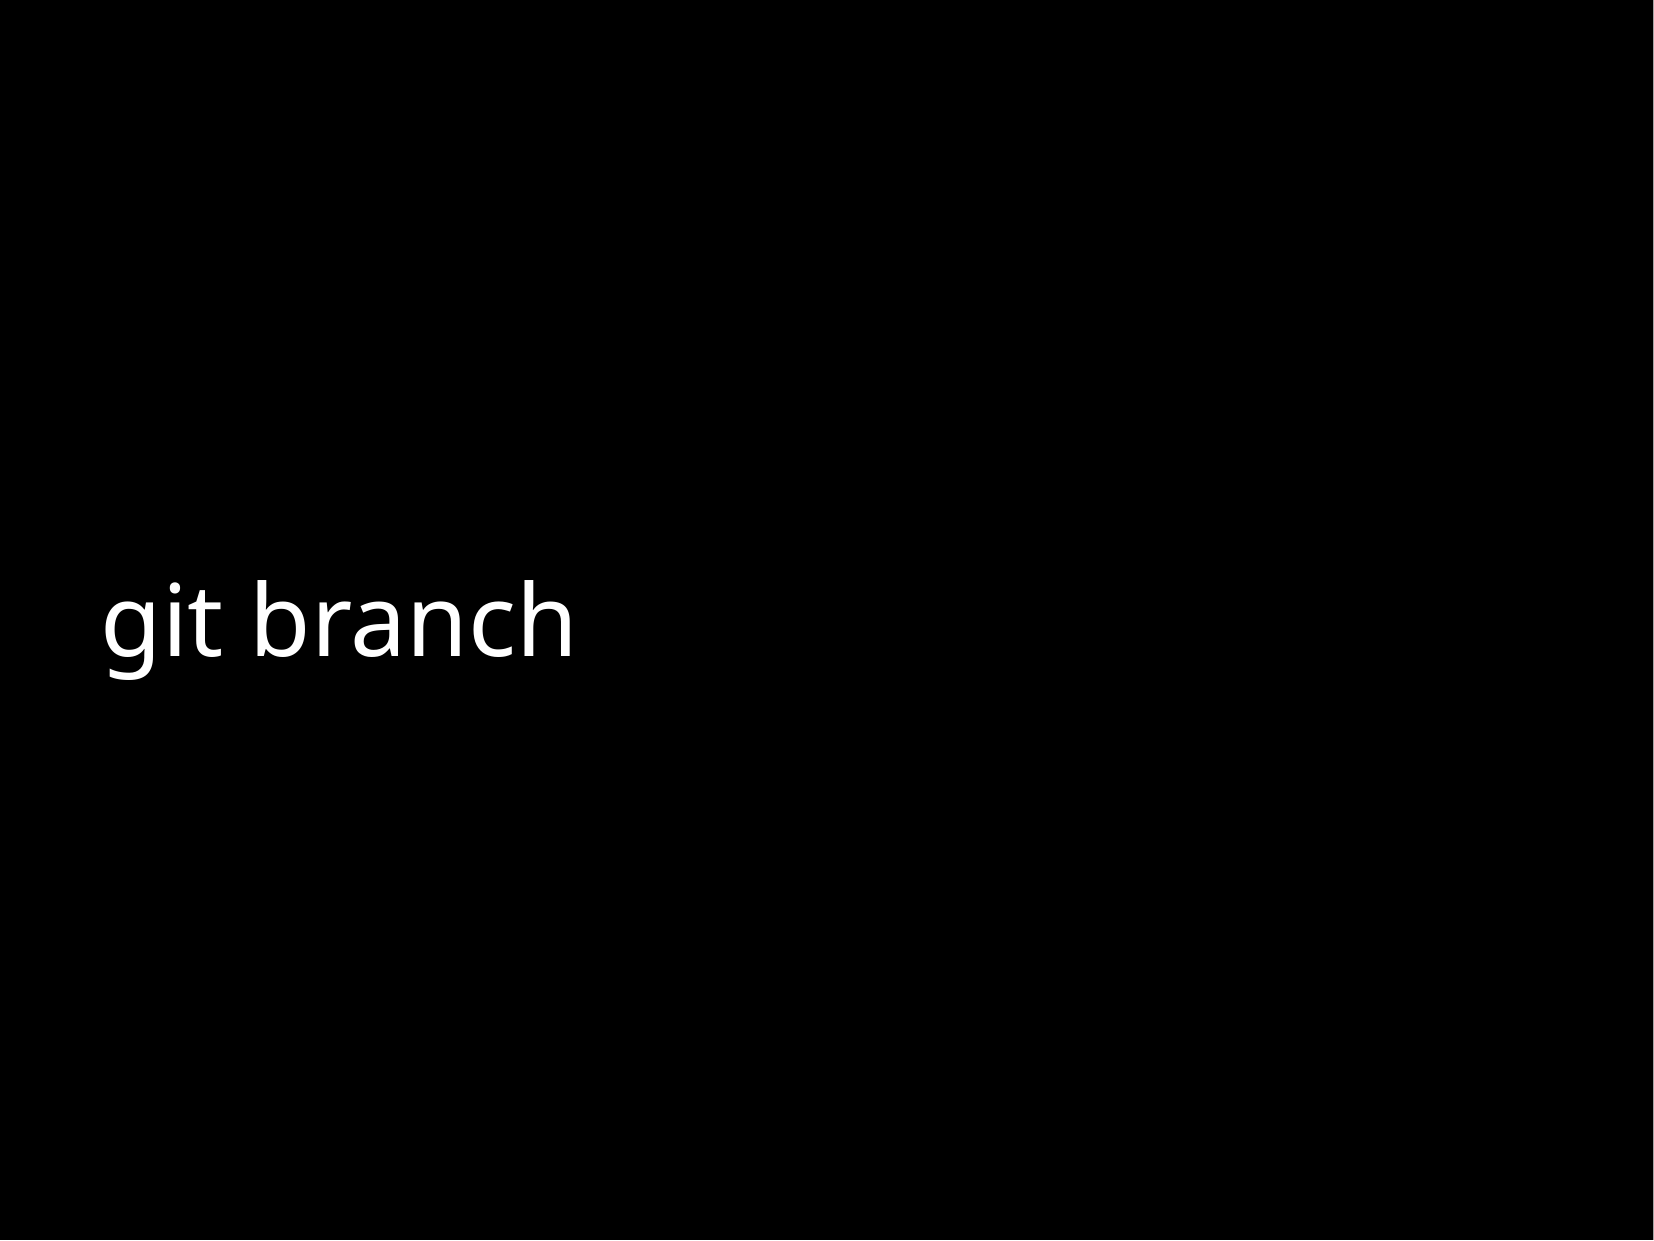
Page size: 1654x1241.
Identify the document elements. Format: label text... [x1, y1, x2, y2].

subtitle git branch [88, 88, 1536, 1010]
